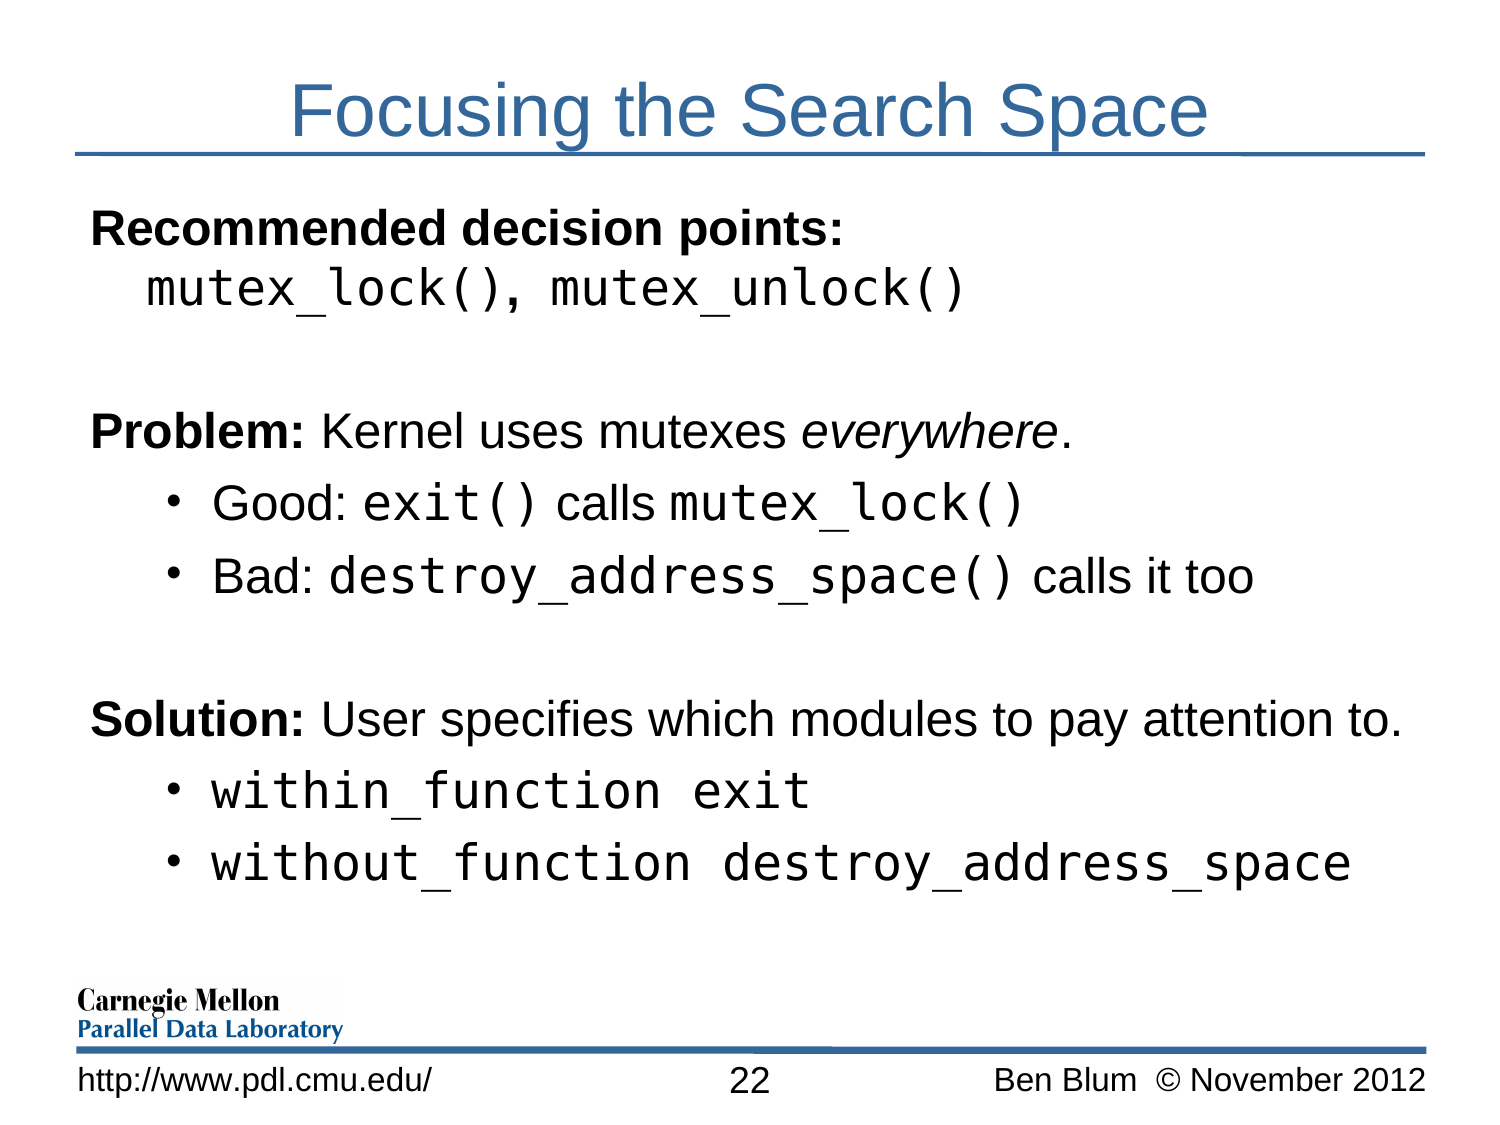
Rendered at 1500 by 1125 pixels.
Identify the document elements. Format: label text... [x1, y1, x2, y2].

title Focusing the Search Space [112, 50, 1388, 163]
picture [77, 979, 343, 1044]
list Recommended decision points: mutex_lock(), mutex_unlock() Problem: Kernel uses mutexes everywhere. Good: exit() calls mutex_lock() Bad: destroy_address_space() calls it too Solution: User specifies which modules to pay attention to. within_function exit without_function destroy_address_space [75, 187, 1426, 899]
